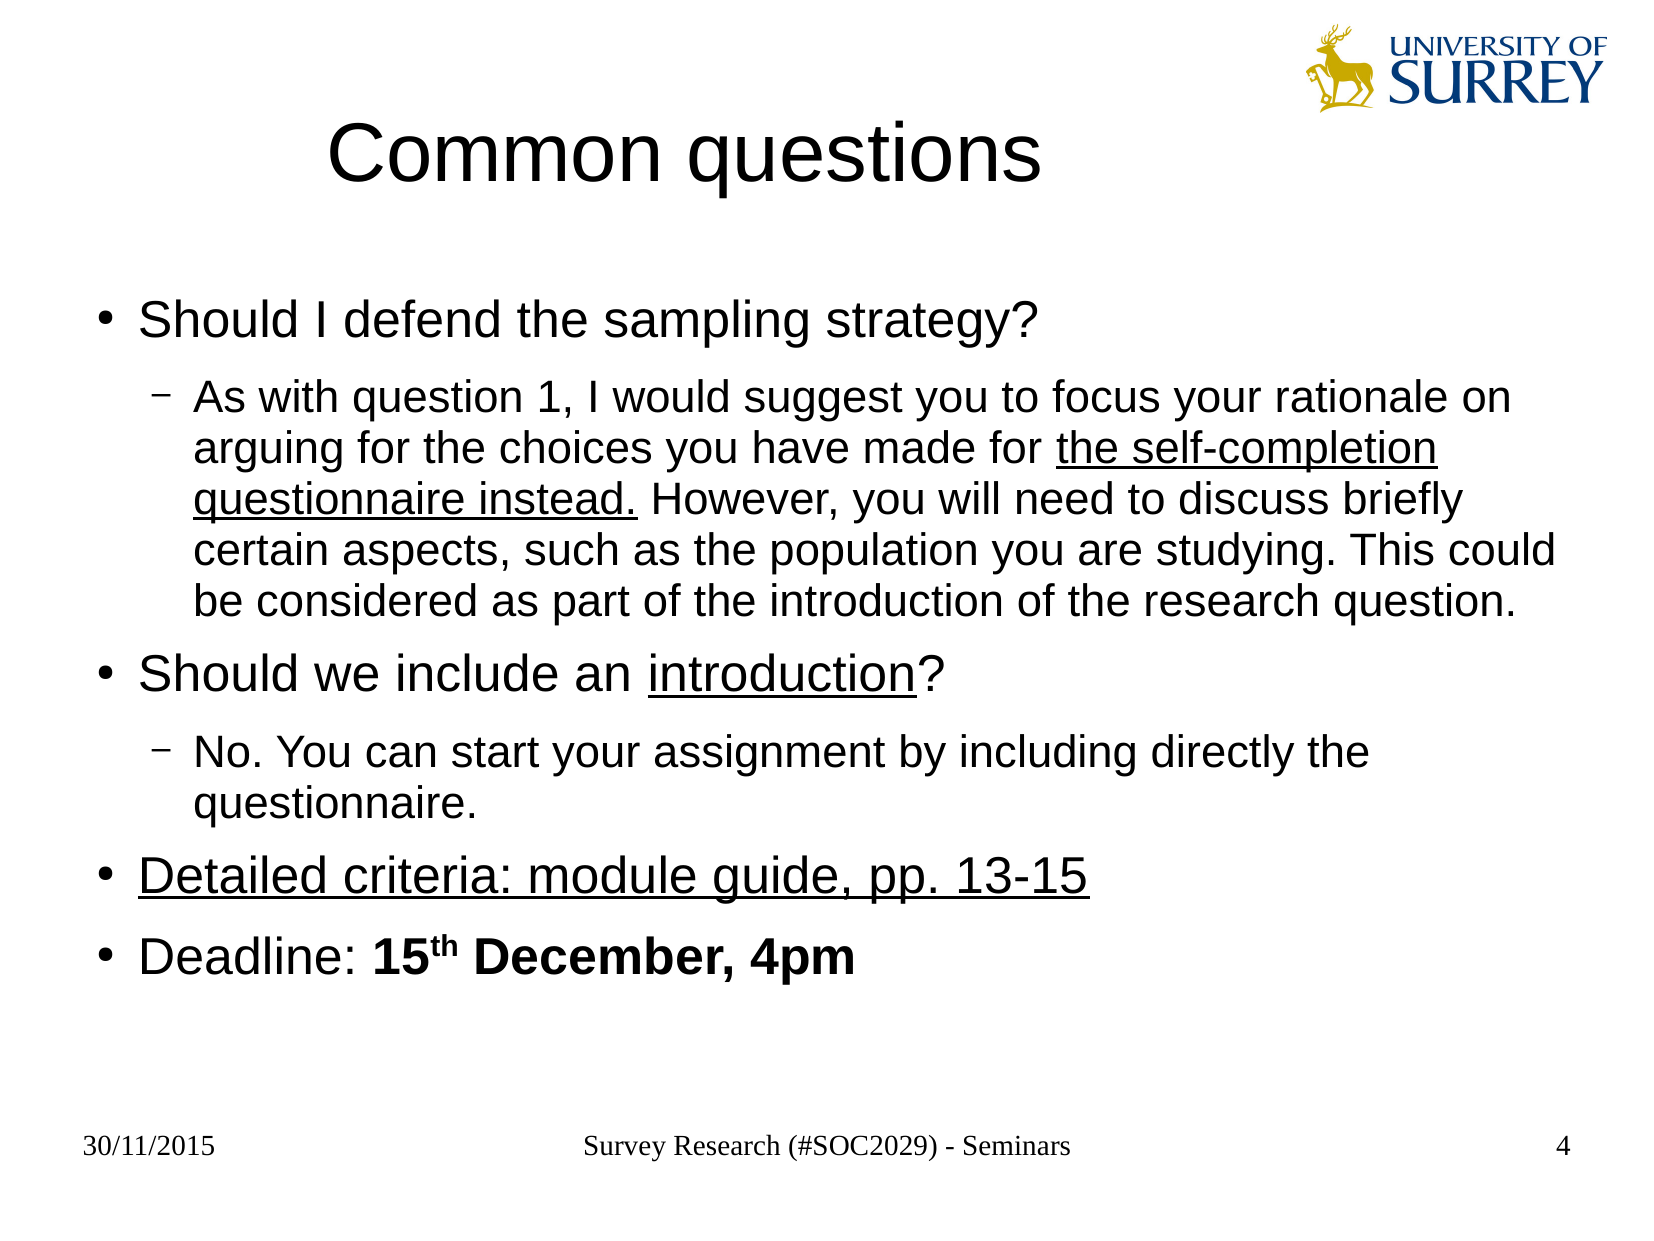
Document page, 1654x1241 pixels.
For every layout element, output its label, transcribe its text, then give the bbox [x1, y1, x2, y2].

picture [1306, 23, 1607, 113]
list Should I defend the sampling strategy? As with question 1, I would suggest you to focus your rationale on arguing for the choices you have made for the self-completion questionnaire instead. However, you will need to discuss briefly certain aspects, such as the population you are studying. This could be considered as part of the introduction of the research question. Should we include an introduction? No. You can start your assignment by including directly the questionnaire. Detailed criteria: module guide, pp. 13-15 Deadline: 15th December, 4pm [82, 290, 1571, 1010]
title Common questions [0, 49, 1430, 257]
